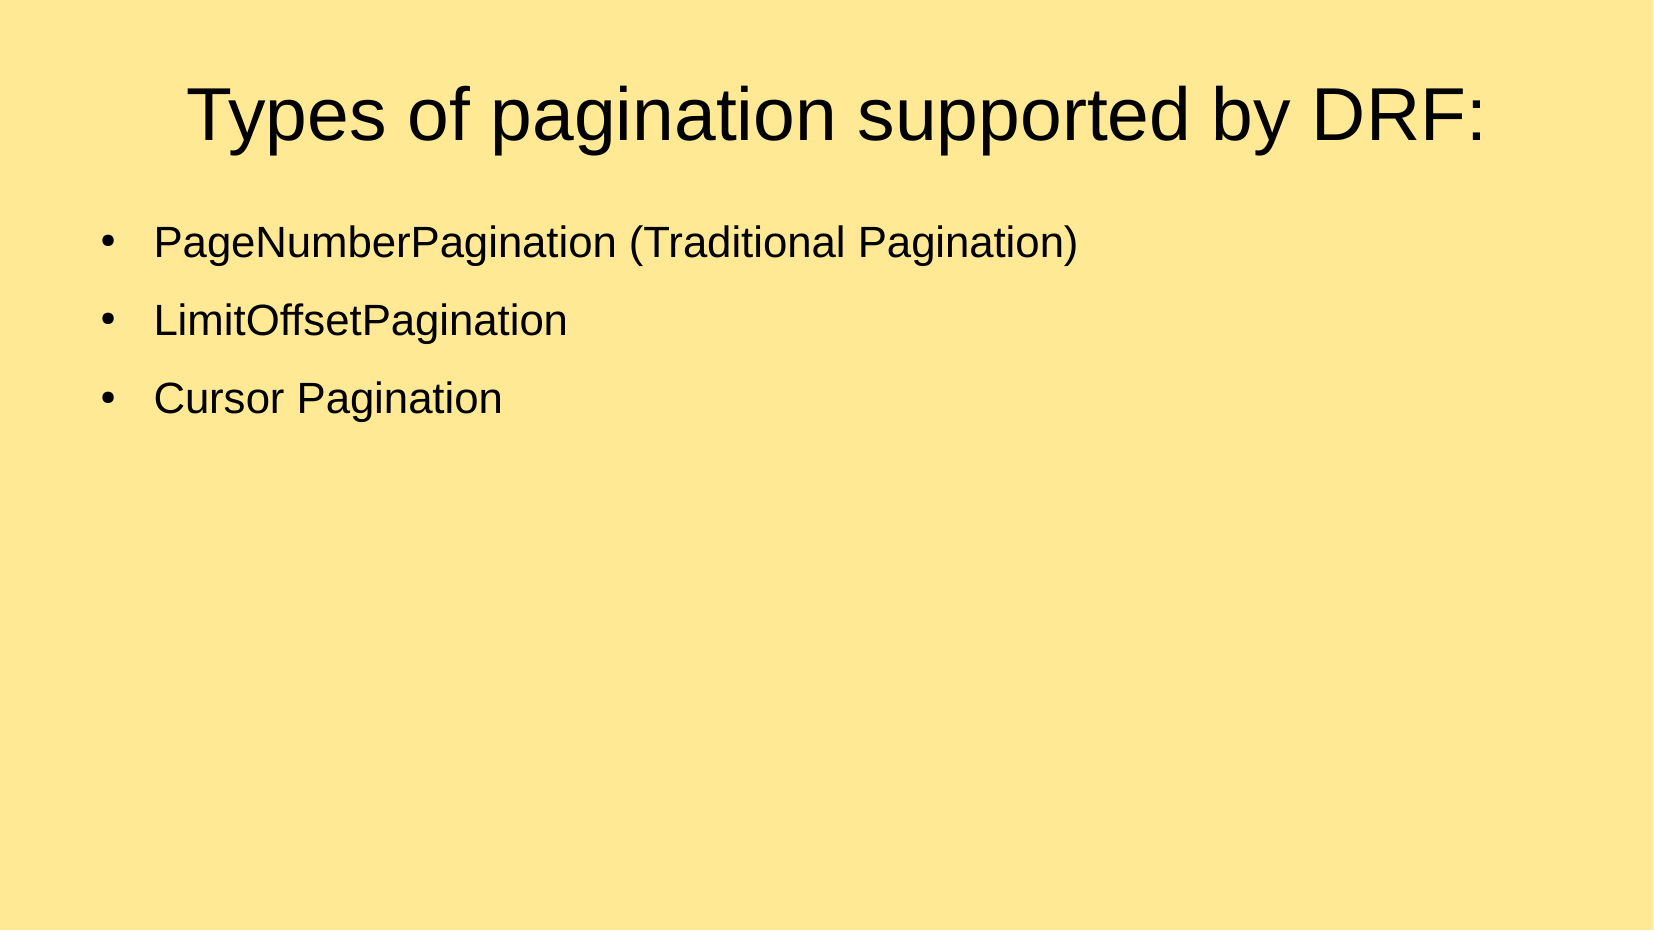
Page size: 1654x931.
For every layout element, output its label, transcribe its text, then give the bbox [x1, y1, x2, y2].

list PageNumberPagination (Traditional Pagination) LimitOffsetPagination Cursor Pagination [82, 217, 1571, 758]
title Types of pagination supported by DRF: [82, 37, 1571, 193]
